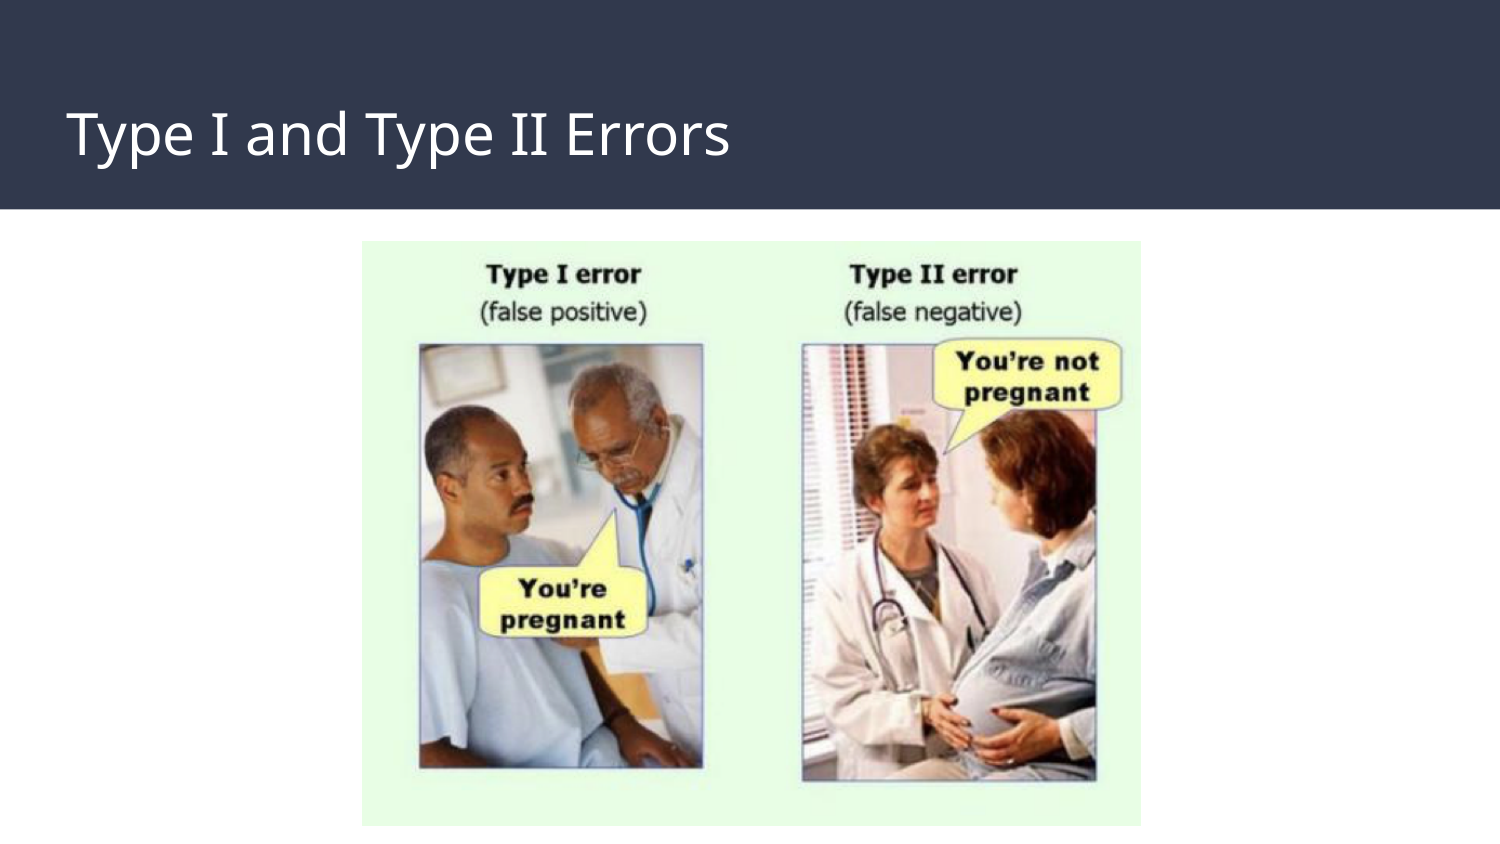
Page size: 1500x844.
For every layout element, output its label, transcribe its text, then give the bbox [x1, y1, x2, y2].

title Type I and Type II Errors [51, 82, 1449, 185]
picture [362, 241, 1141, 826]
